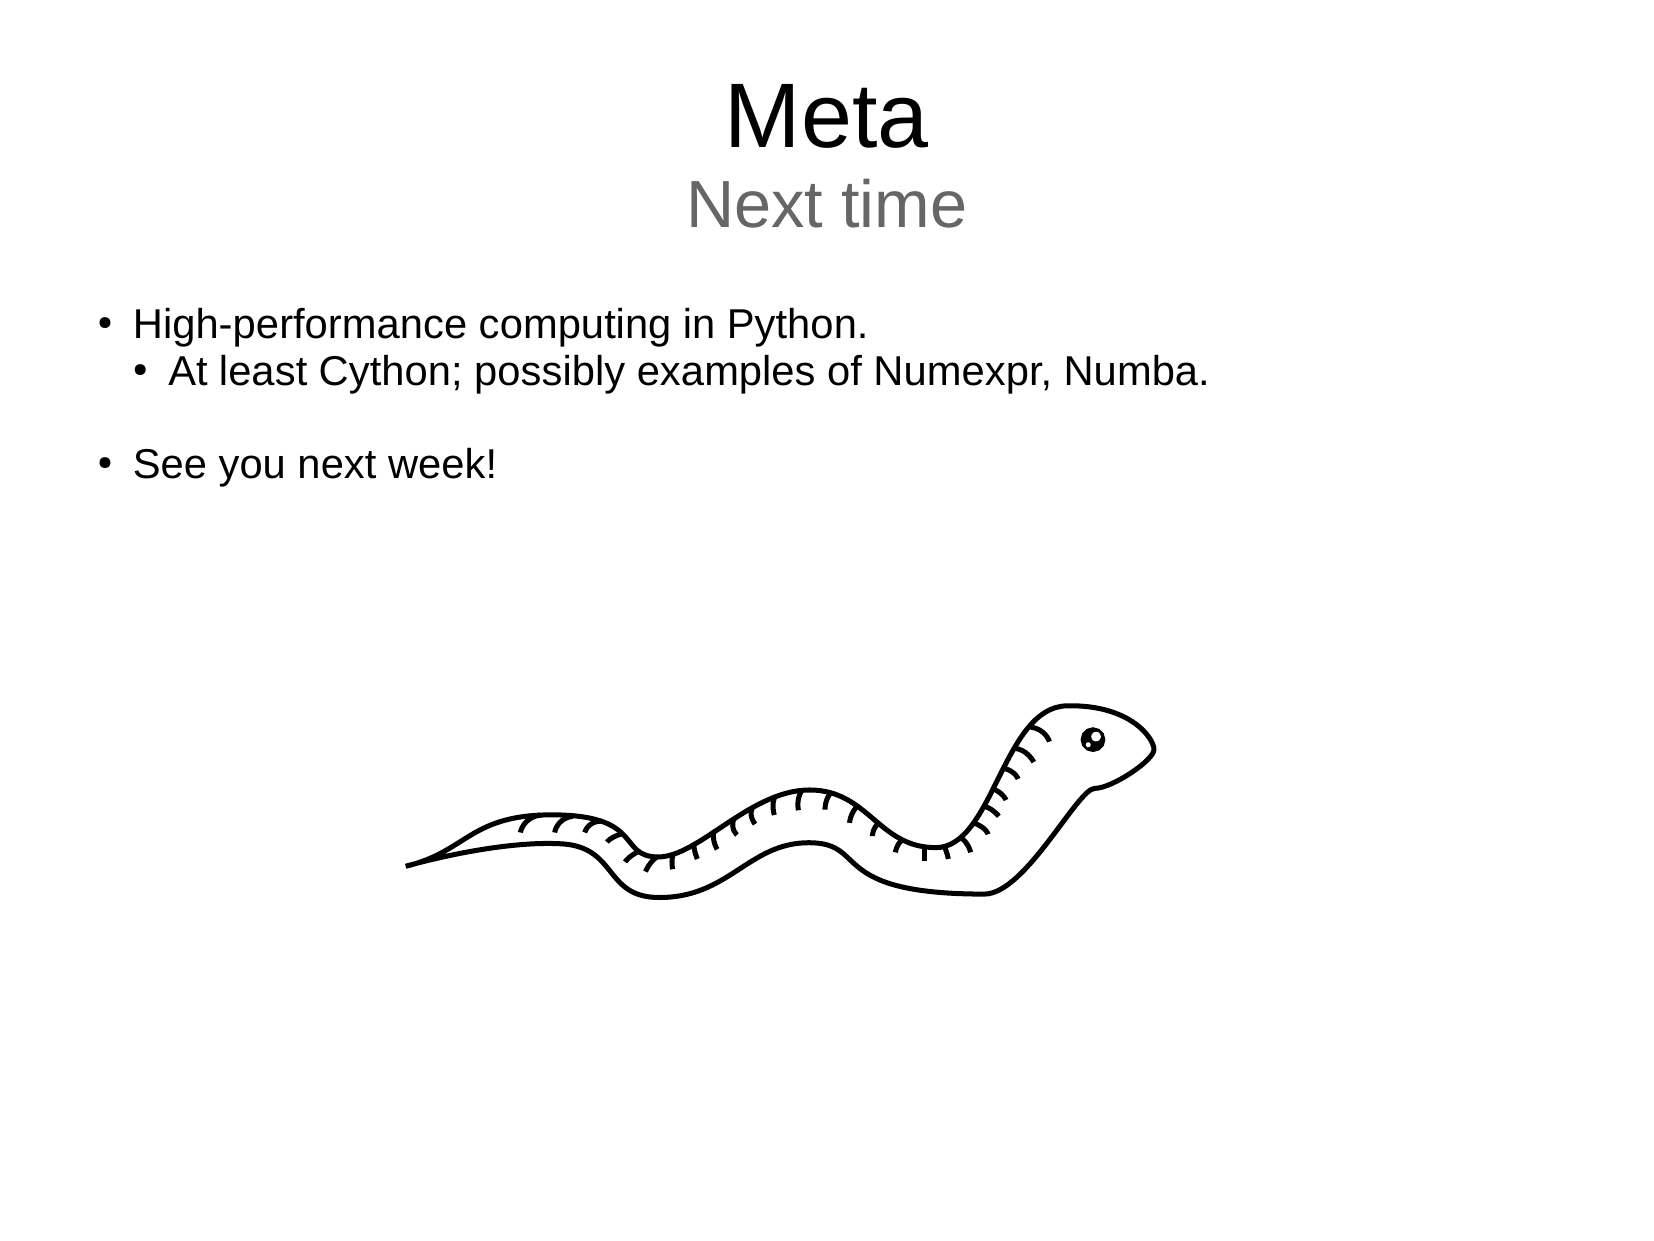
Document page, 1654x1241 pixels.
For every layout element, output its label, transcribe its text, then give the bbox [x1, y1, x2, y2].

text_box High-performance computing in Python. At least Cython; possibly examples of Numexpr, Numba. See you next week! [82, 293, 1561, 1070]
picture [405, 703, 1157, 901]
title Meta Next time [82, 49, 1571, 257]
